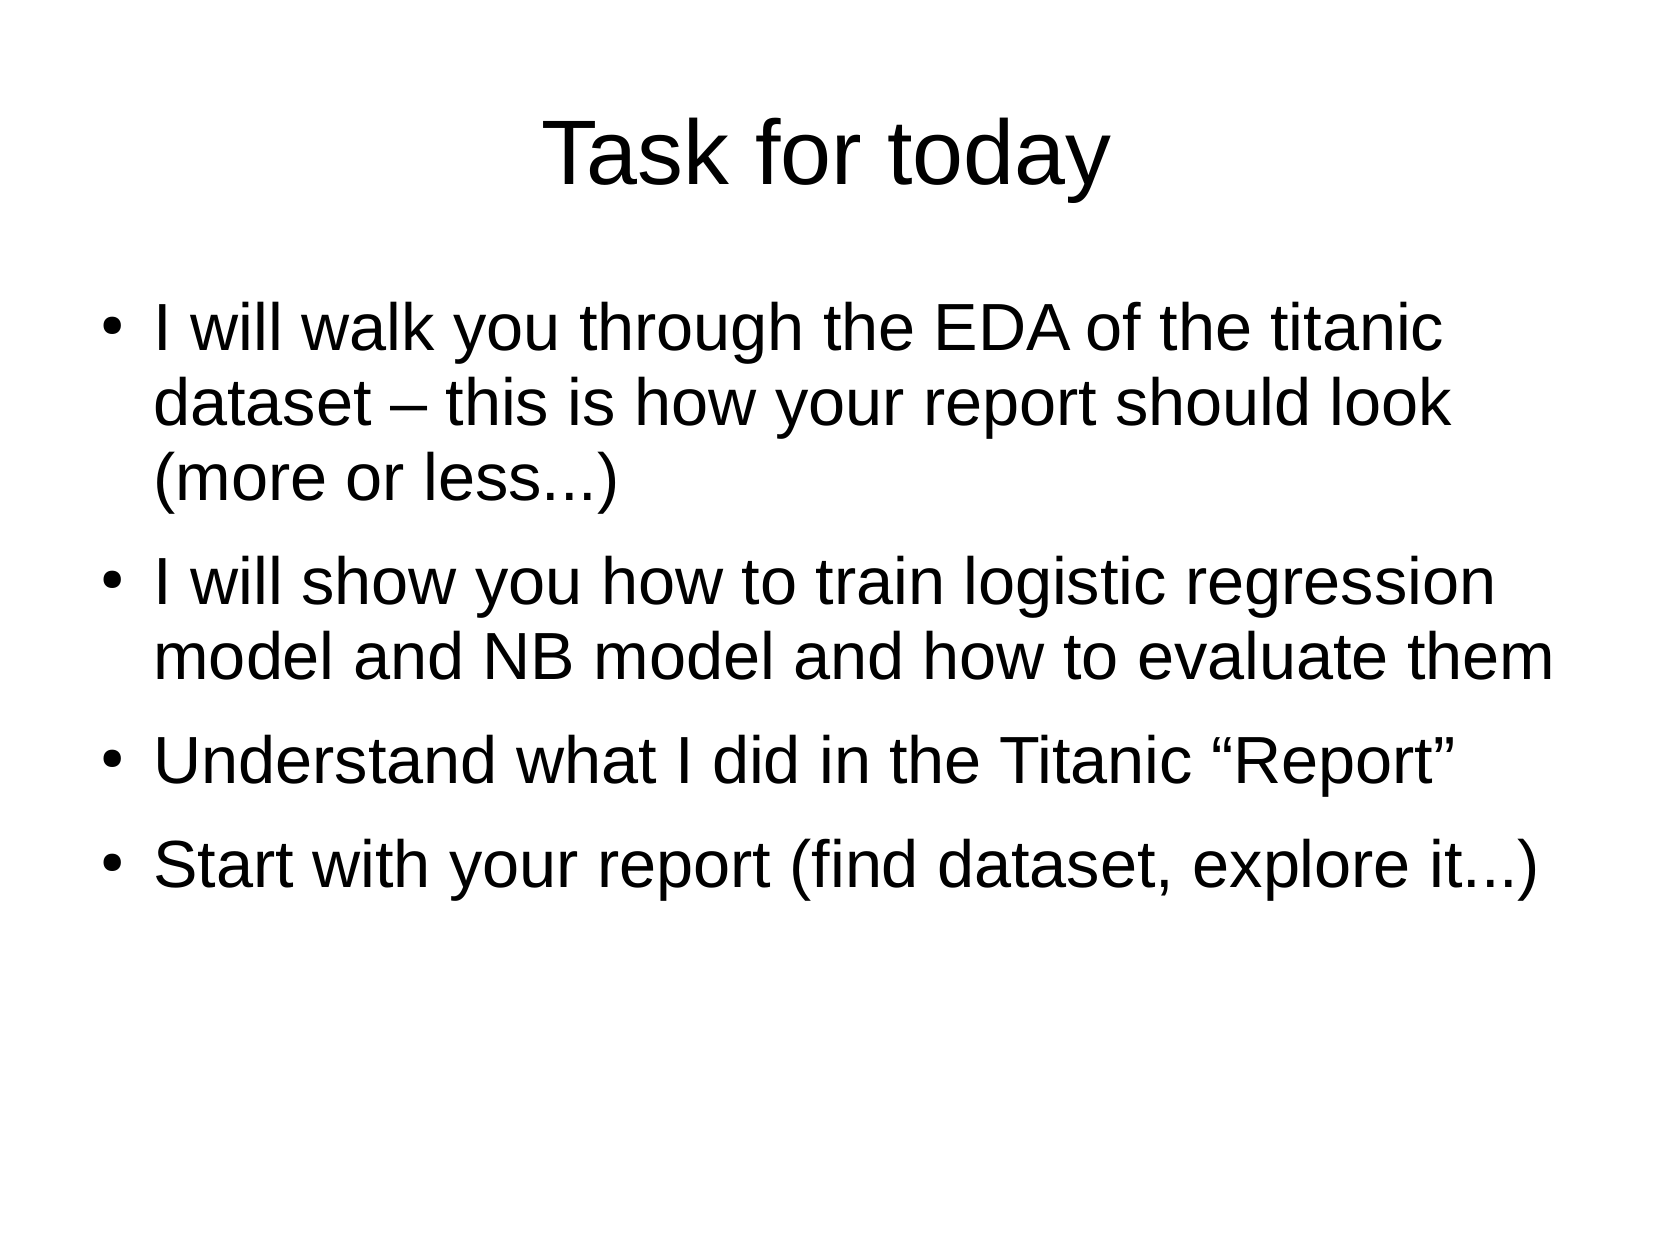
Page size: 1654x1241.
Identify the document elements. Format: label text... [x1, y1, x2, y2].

list I will walk you through the EDA of the titanic dataset – this is how your report should look (more or less...) I will show you how to train logistic regression model and NB model and how to evaluate them Understand what I did in the Titanic “Report” Start with your report (find dataset, explore it...) [82, 290, 1571, 1010]
title Task for today [82, 49, 1571, 257]
